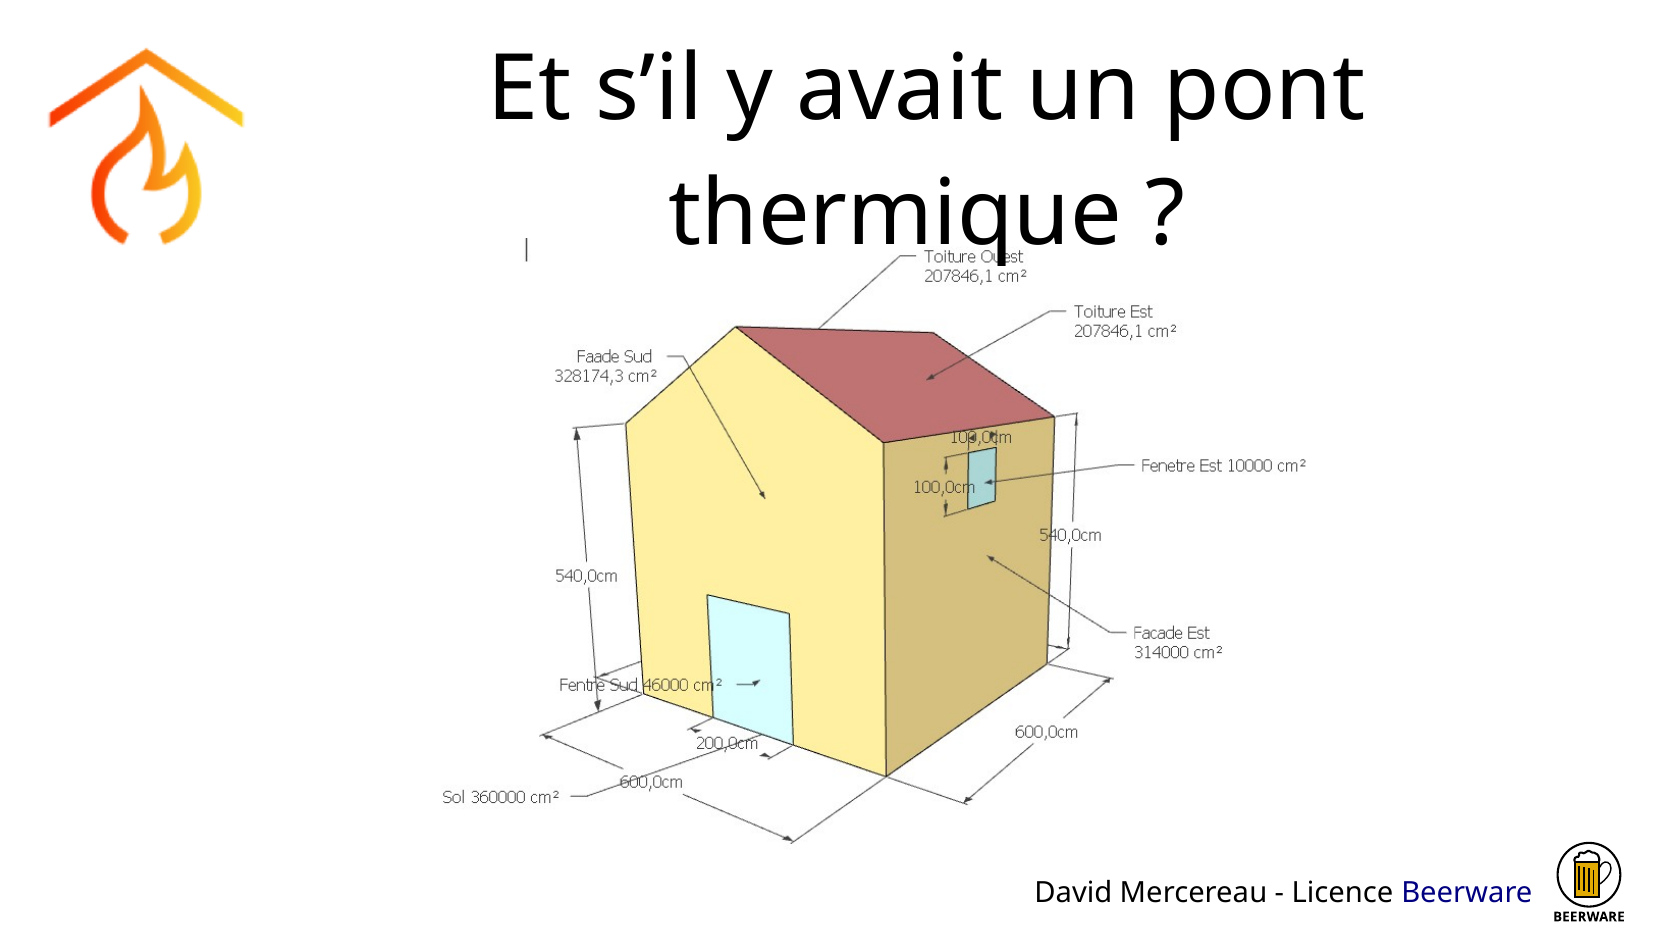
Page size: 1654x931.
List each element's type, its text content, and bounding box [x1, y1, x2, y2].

title Et s’il y avait un pont thermique ? [271, 54, 1583, 239]
picture [47, 47, 246, 246]
picture [425, 239, 1336, 851]
